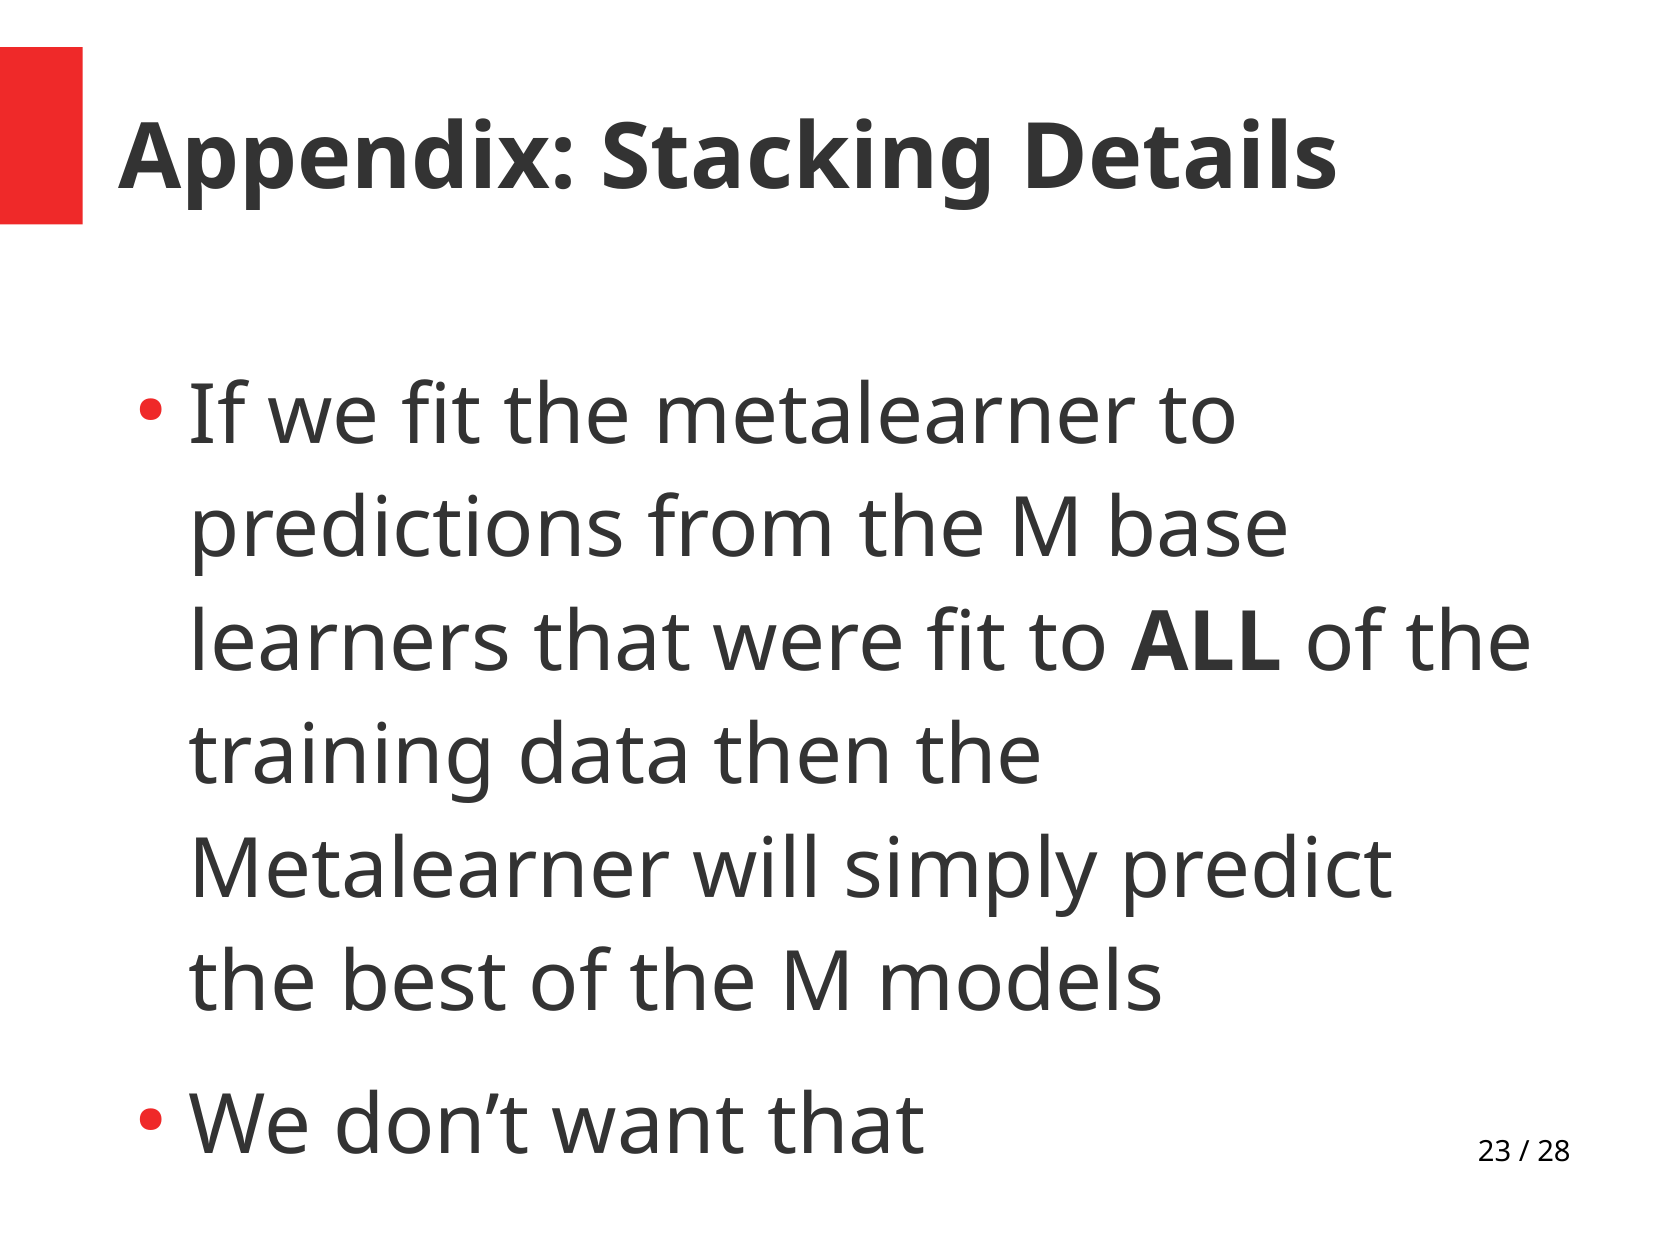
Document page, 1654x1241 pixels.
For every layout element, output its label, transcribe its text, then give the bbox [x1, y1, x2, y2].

list If we fit the metalearner to predictions from the M base learners that were fit to ALL of the training data then the Metalearner will simply predict the best of the M models We don’t want that [118, 354, 1536, 1074]
title Appendix: Stacking Details [118, 49, 1571, 257]
